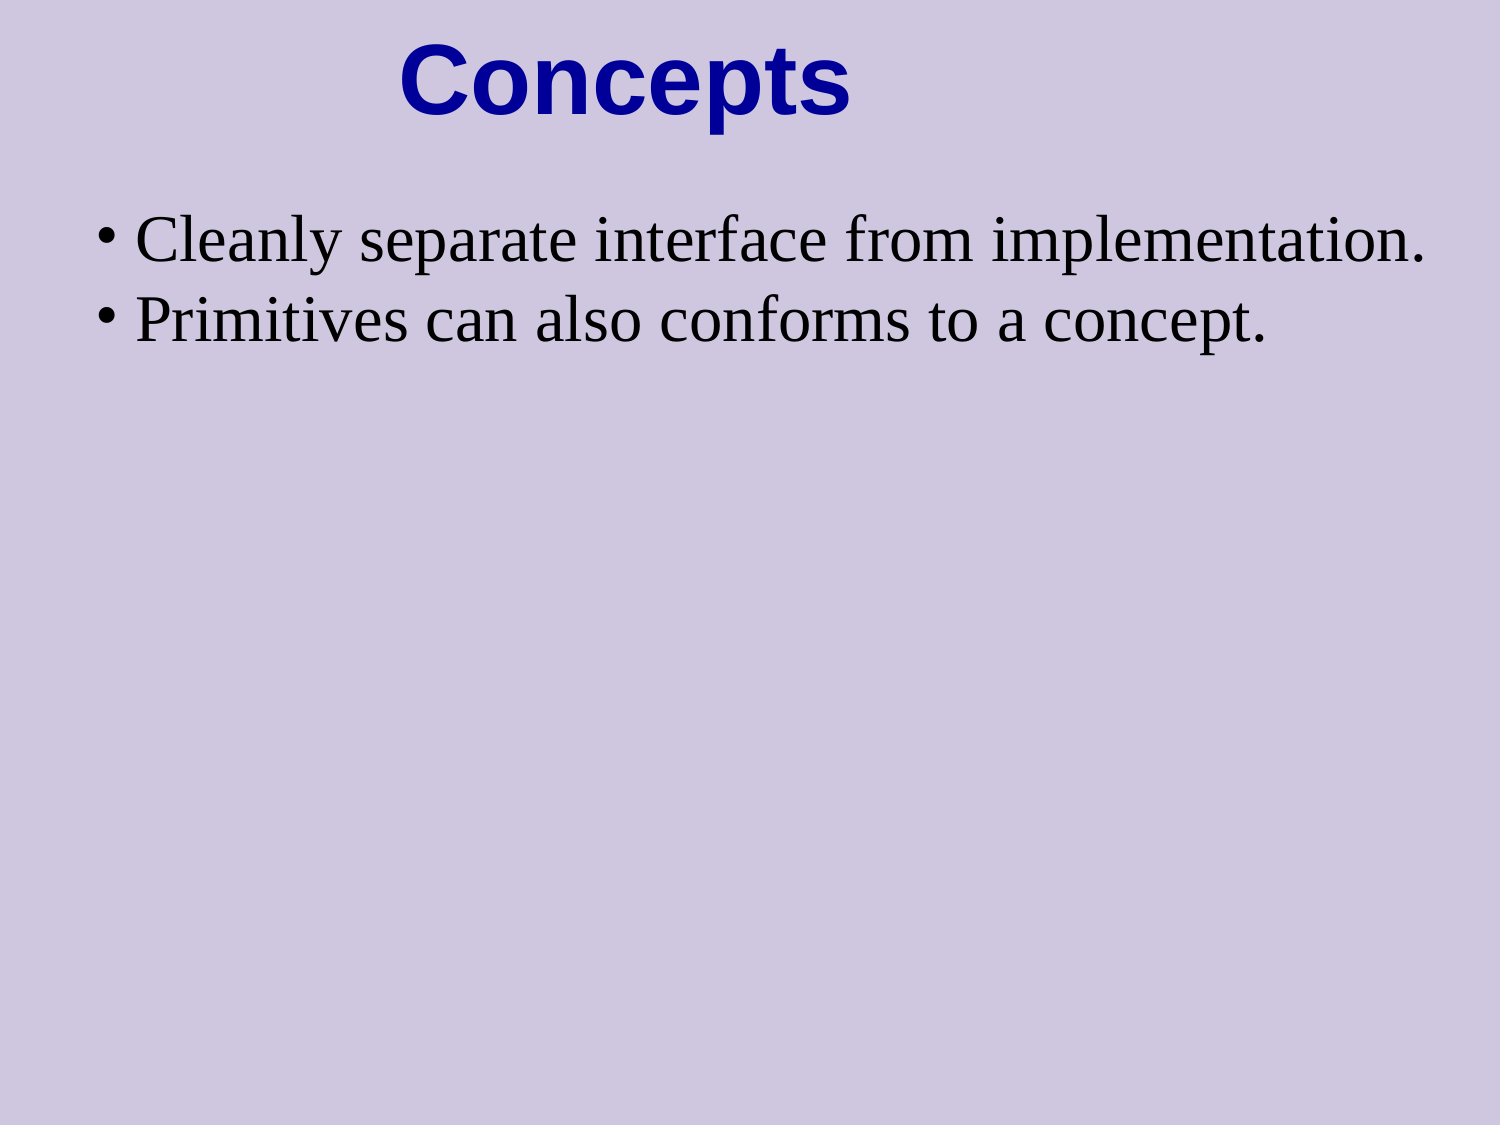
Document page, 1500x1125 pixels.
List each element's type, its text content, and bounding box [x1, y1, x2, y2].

text_box Cleanly separate interface from implementation. Primitives can also conforms to a concept. [79, 187, 1446, 783]
title Concepts [335, 0, 916, 177]
